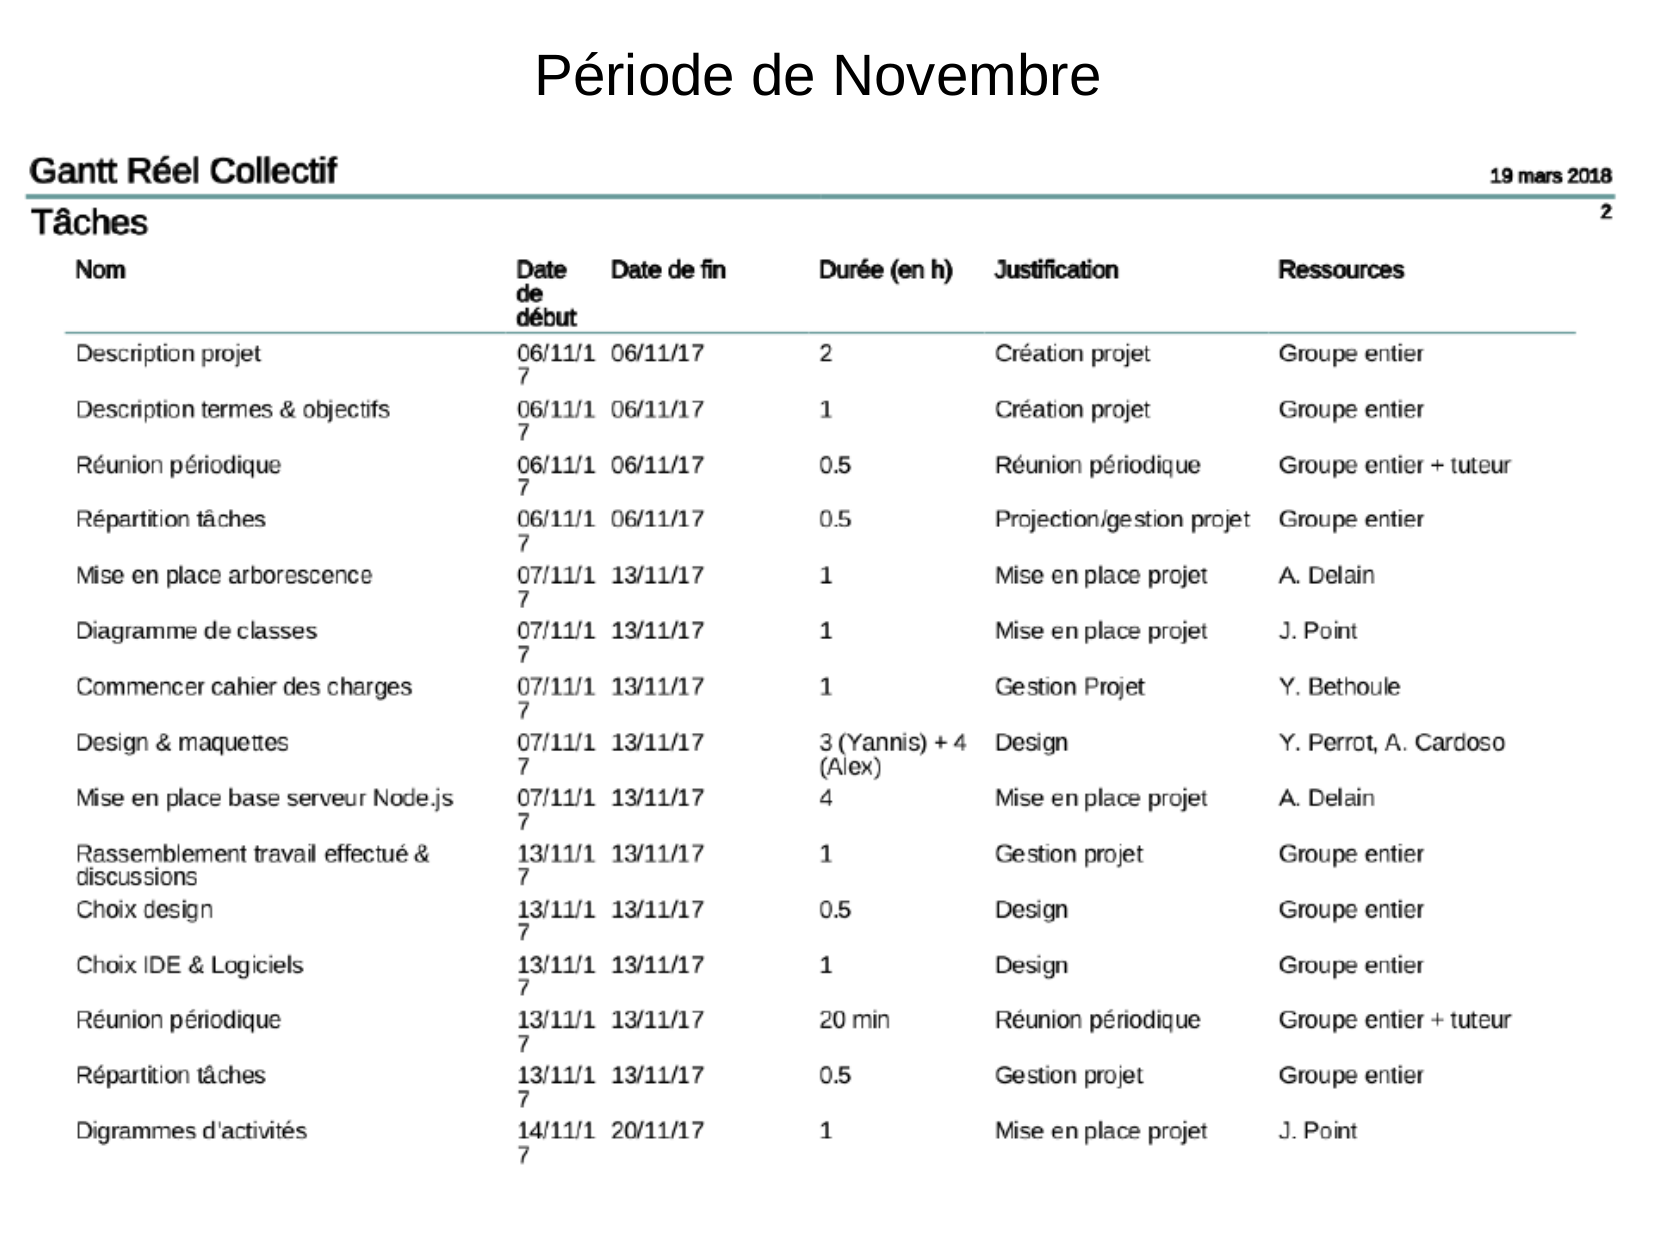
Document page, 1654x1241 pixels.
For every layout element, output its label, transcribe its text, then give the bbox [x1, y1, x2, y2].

picture [23, 153, 1623, 1175]
text_box Période de Novembre [519, 35, 1134, 116]
